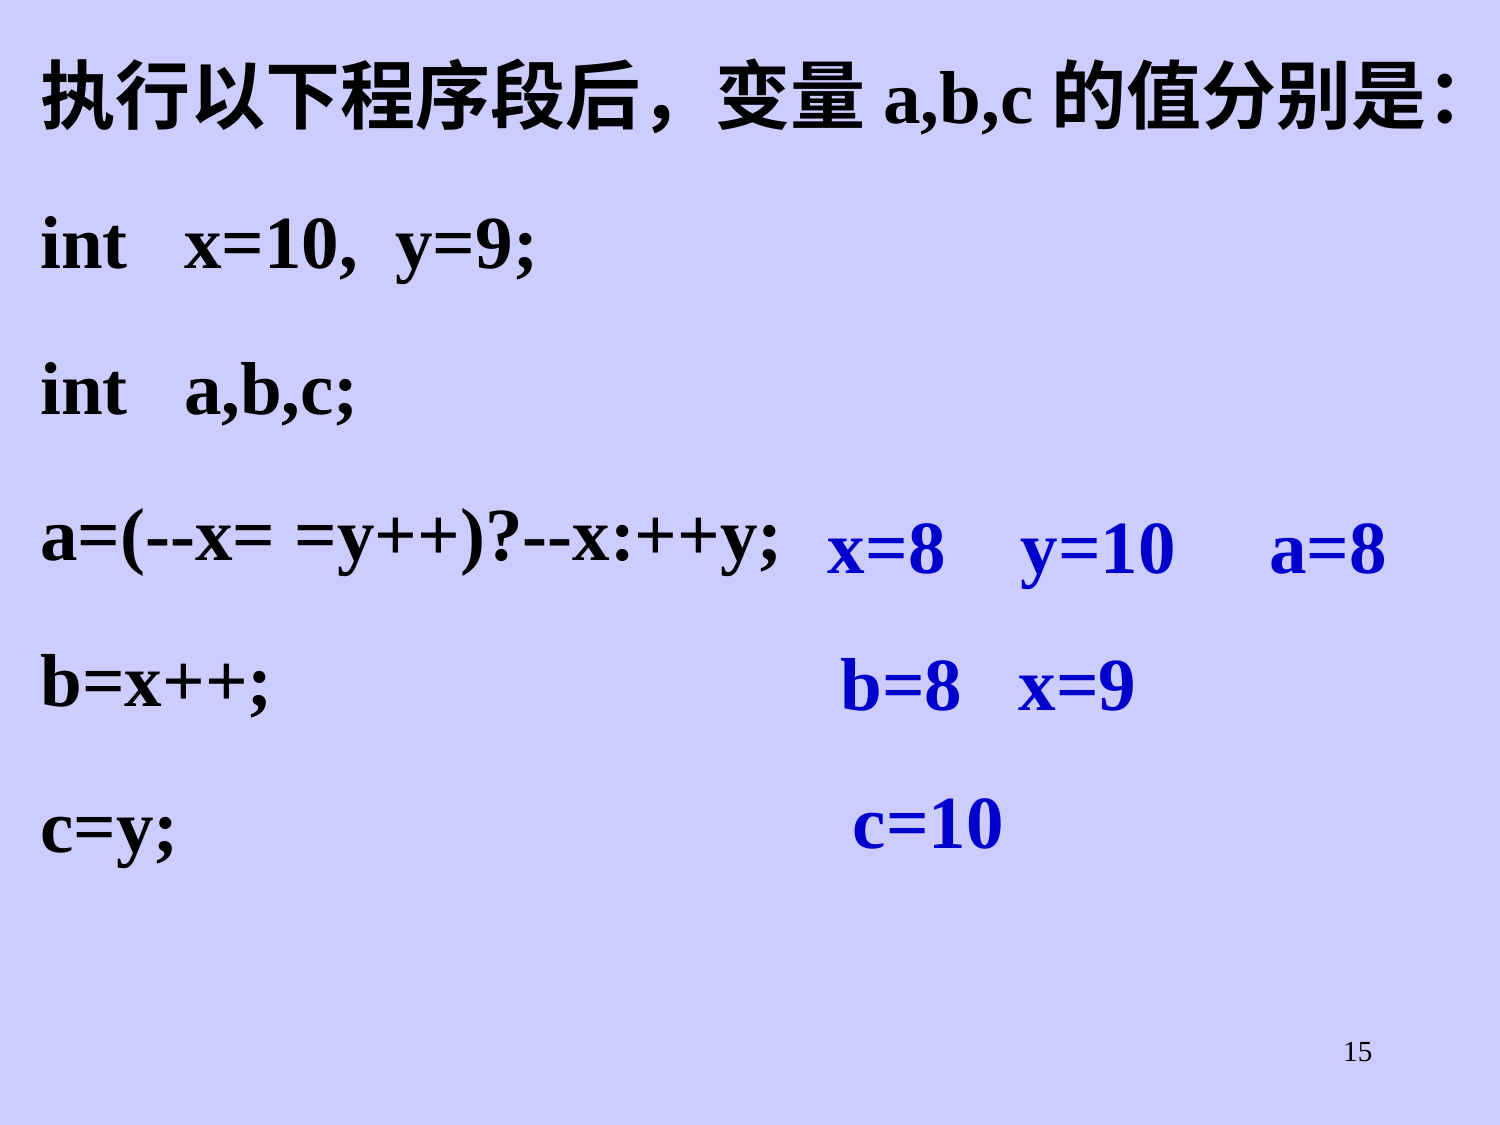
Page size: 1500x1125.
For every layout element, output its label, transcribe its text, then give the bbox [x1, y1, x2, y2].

text_box b=8 x=9 [837, 624, 1338, 728]
text_box x=8 y=10 a=8 [824, 487, 1463, 591]
text_box <编号> [1074, 1025, 1388, 1101]
text_box 执行以下程序段后，变量a,b,c的值分别是： int x=10, y=9; int a,b,c; a=(--x= =y++)?--x:++y; b=x++; c=y; [37, 37, 1450, 870]
text_box c=10 [849, 762, 1226, 866]
